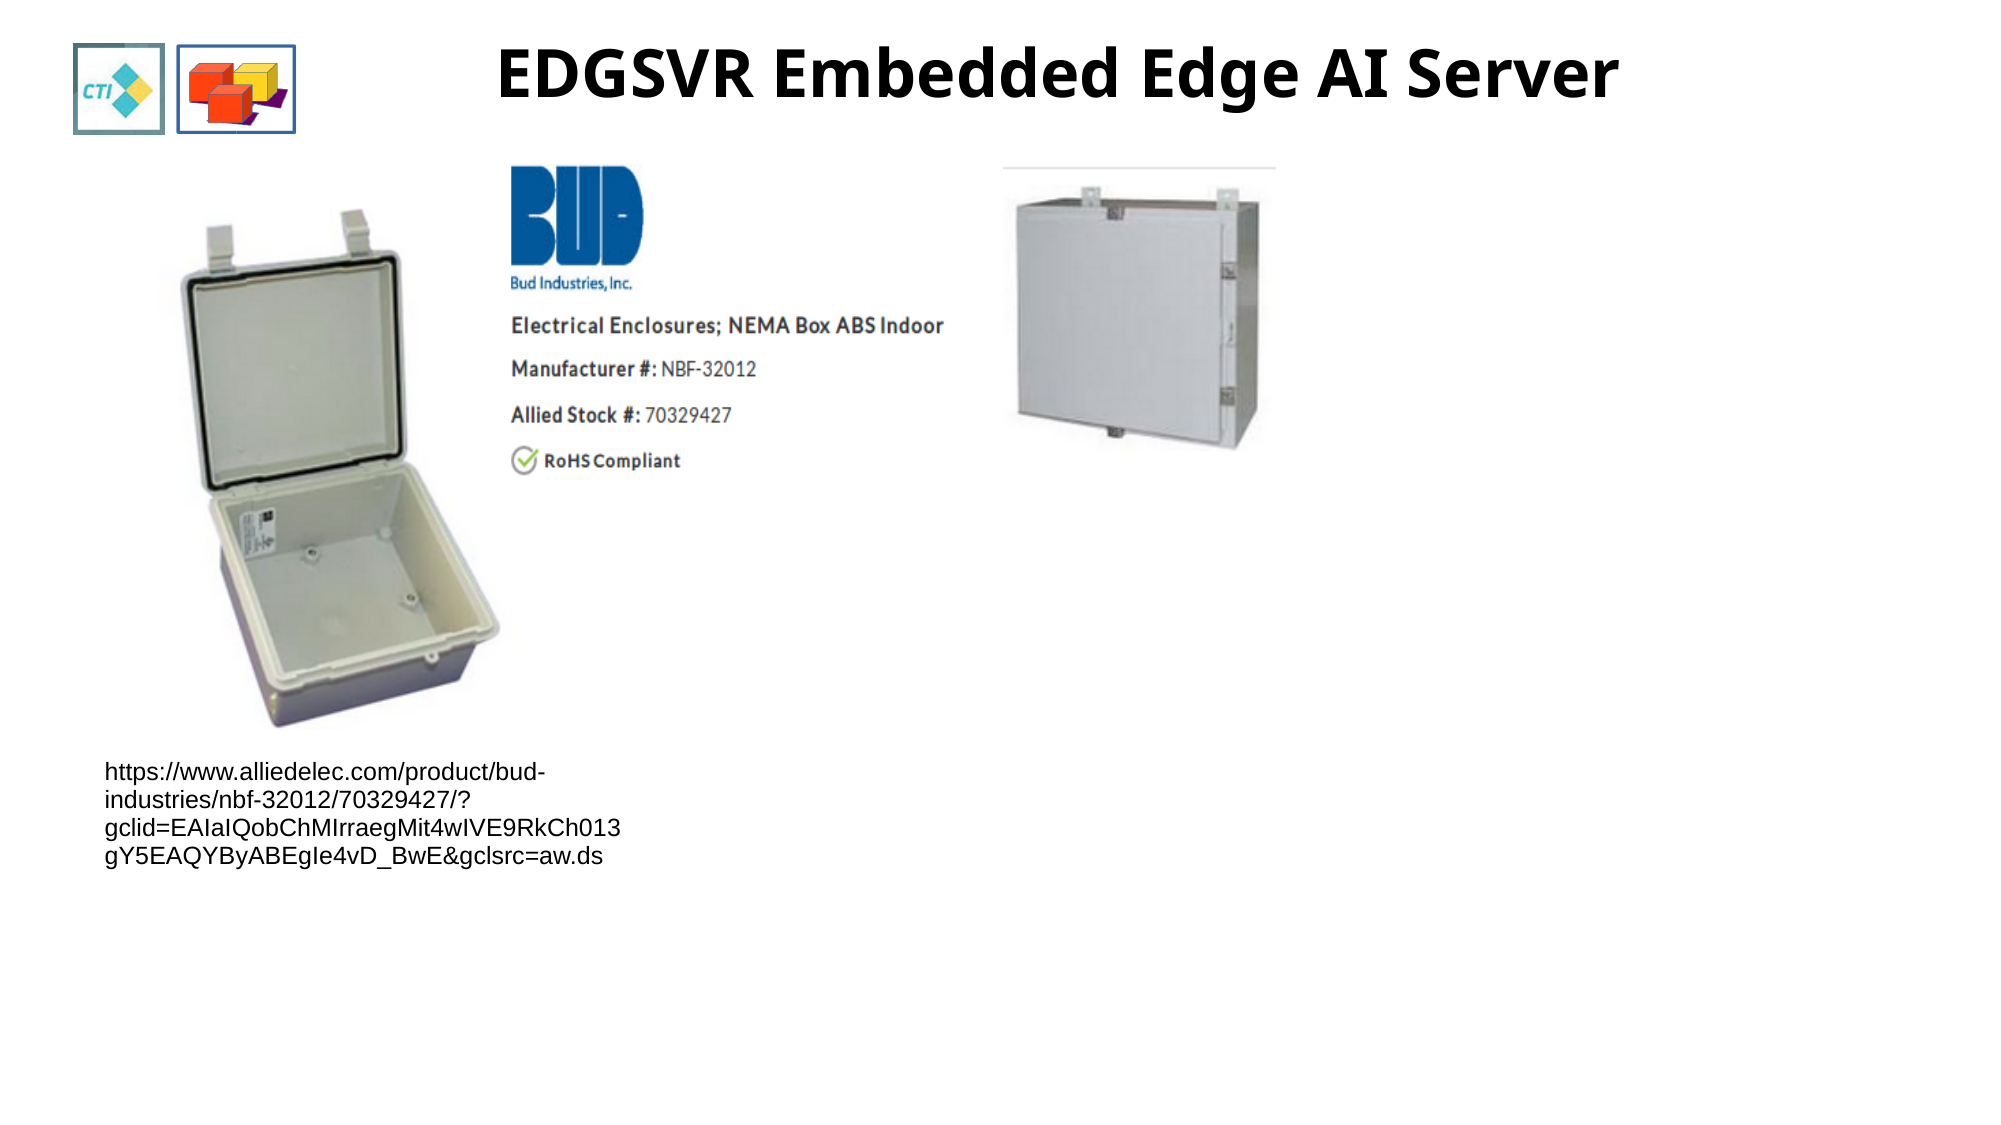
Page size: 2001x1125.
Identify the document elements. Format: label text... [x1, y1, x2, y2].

picture [73, 43, 165, 135]
picture [176, 43, 297, 136]
picture [1003, 164, 1276, 462]
picture [120, 153, 948, 736]
title EDGSVR Embedded Edge AI Server [300, 1, 1801, 119]
text_box https://www.alliedelec.com/product/bud-industries/nbf-32012/70329427/?gclid=EAIaIQobChMIrraegMit4wIVE9RkCh013gY5EAQYByABEgIe4vD_BwE&gclsrc=aw.ds [89, 750, 646, 878]
